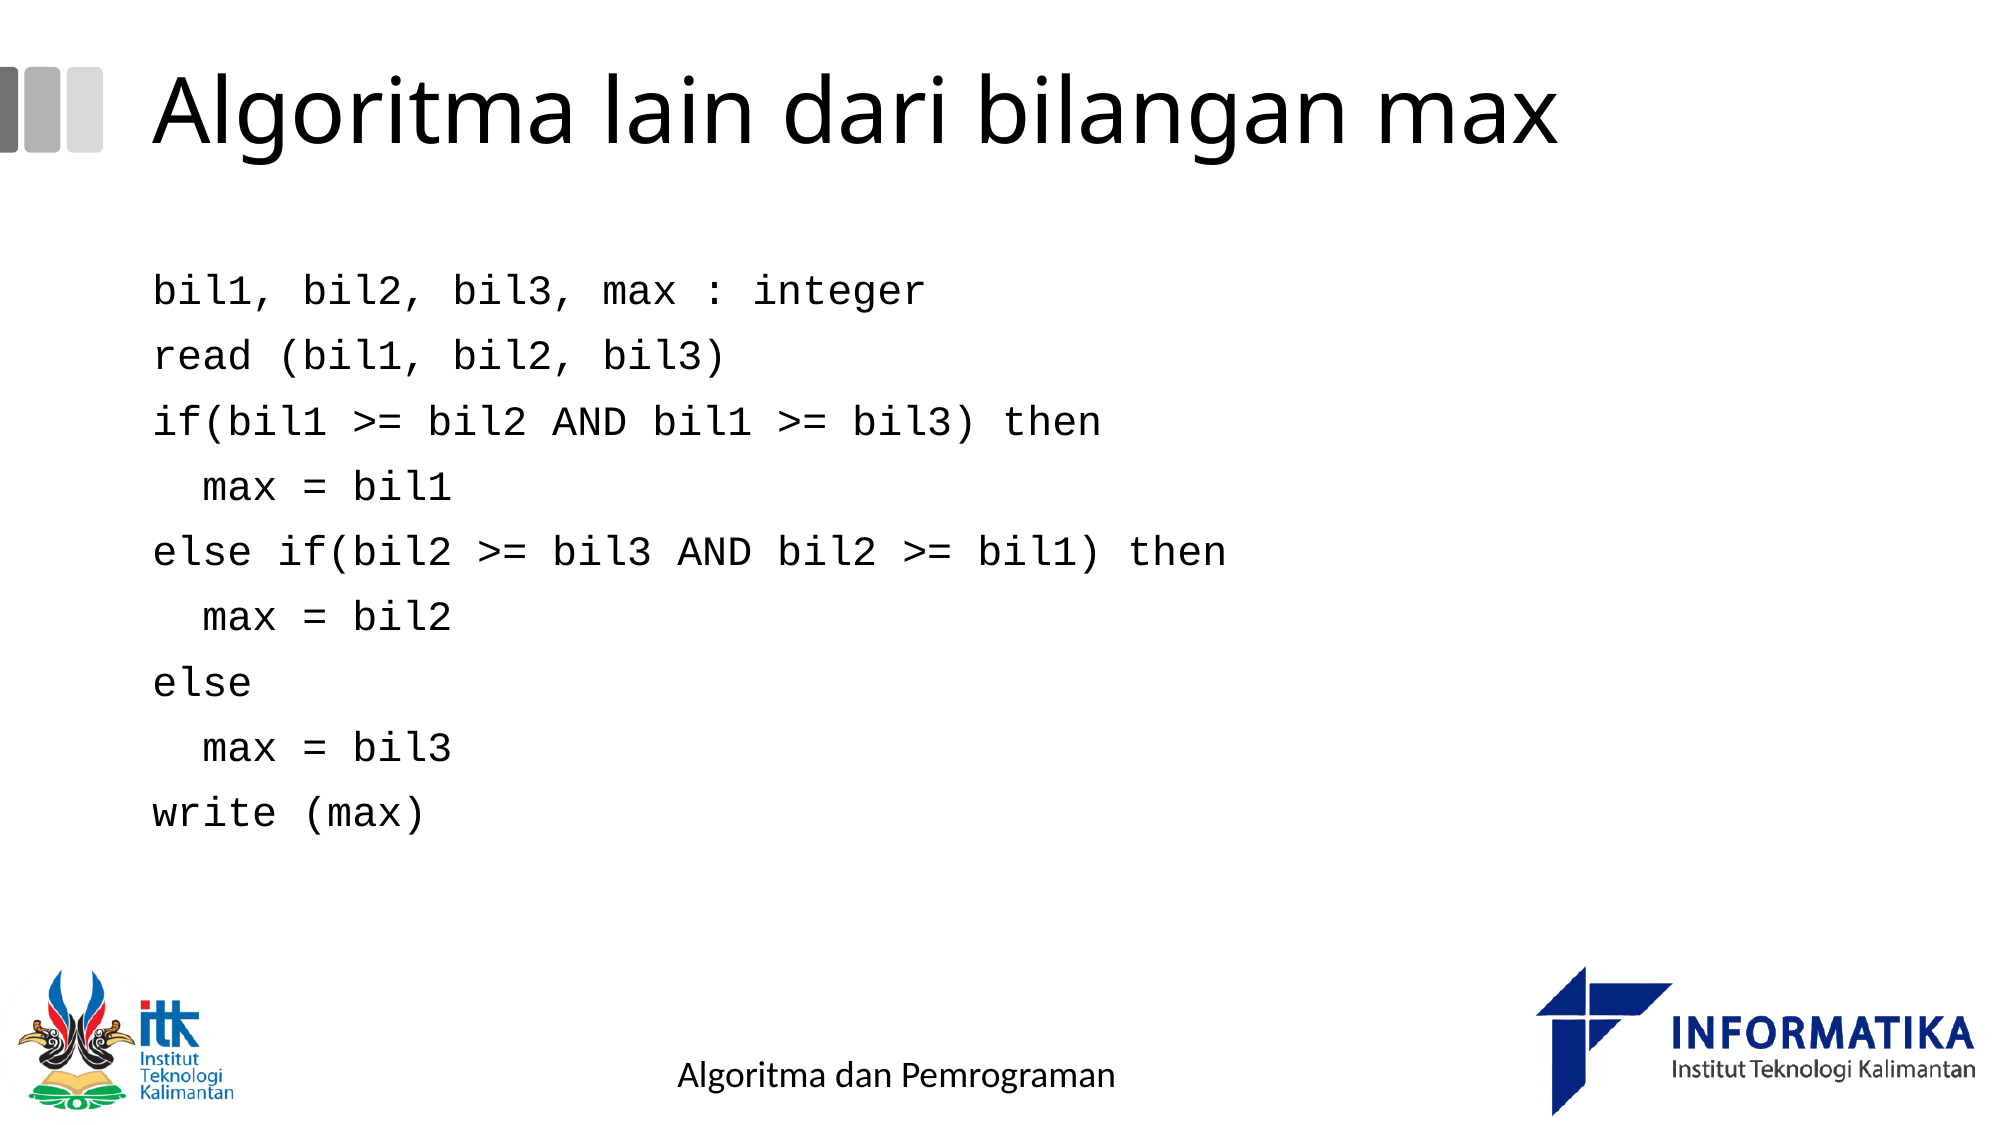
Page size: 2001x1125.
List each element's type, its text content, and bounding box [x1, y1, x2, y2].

text_box Algoritma dan Pemrograman [662, 1042, 1338, 1103]
text_box Algoritma lain dari bilangan max [137, 1, 1863, 219]
picture [0, 935, 252, 1125]
text_box bil1, bil2, bil3, max : integer read (bil1, bil2, bil3) if(bil1 >= bil2 AND bil1 >= bil3) then max = bil1 else if(bil2 >= bil3 AND bil2 >= bil1) then max = bil2 else max = bil3 write (max) [137, 262, 1863, 977]
picture [1534, 965, 1976, 1118]
